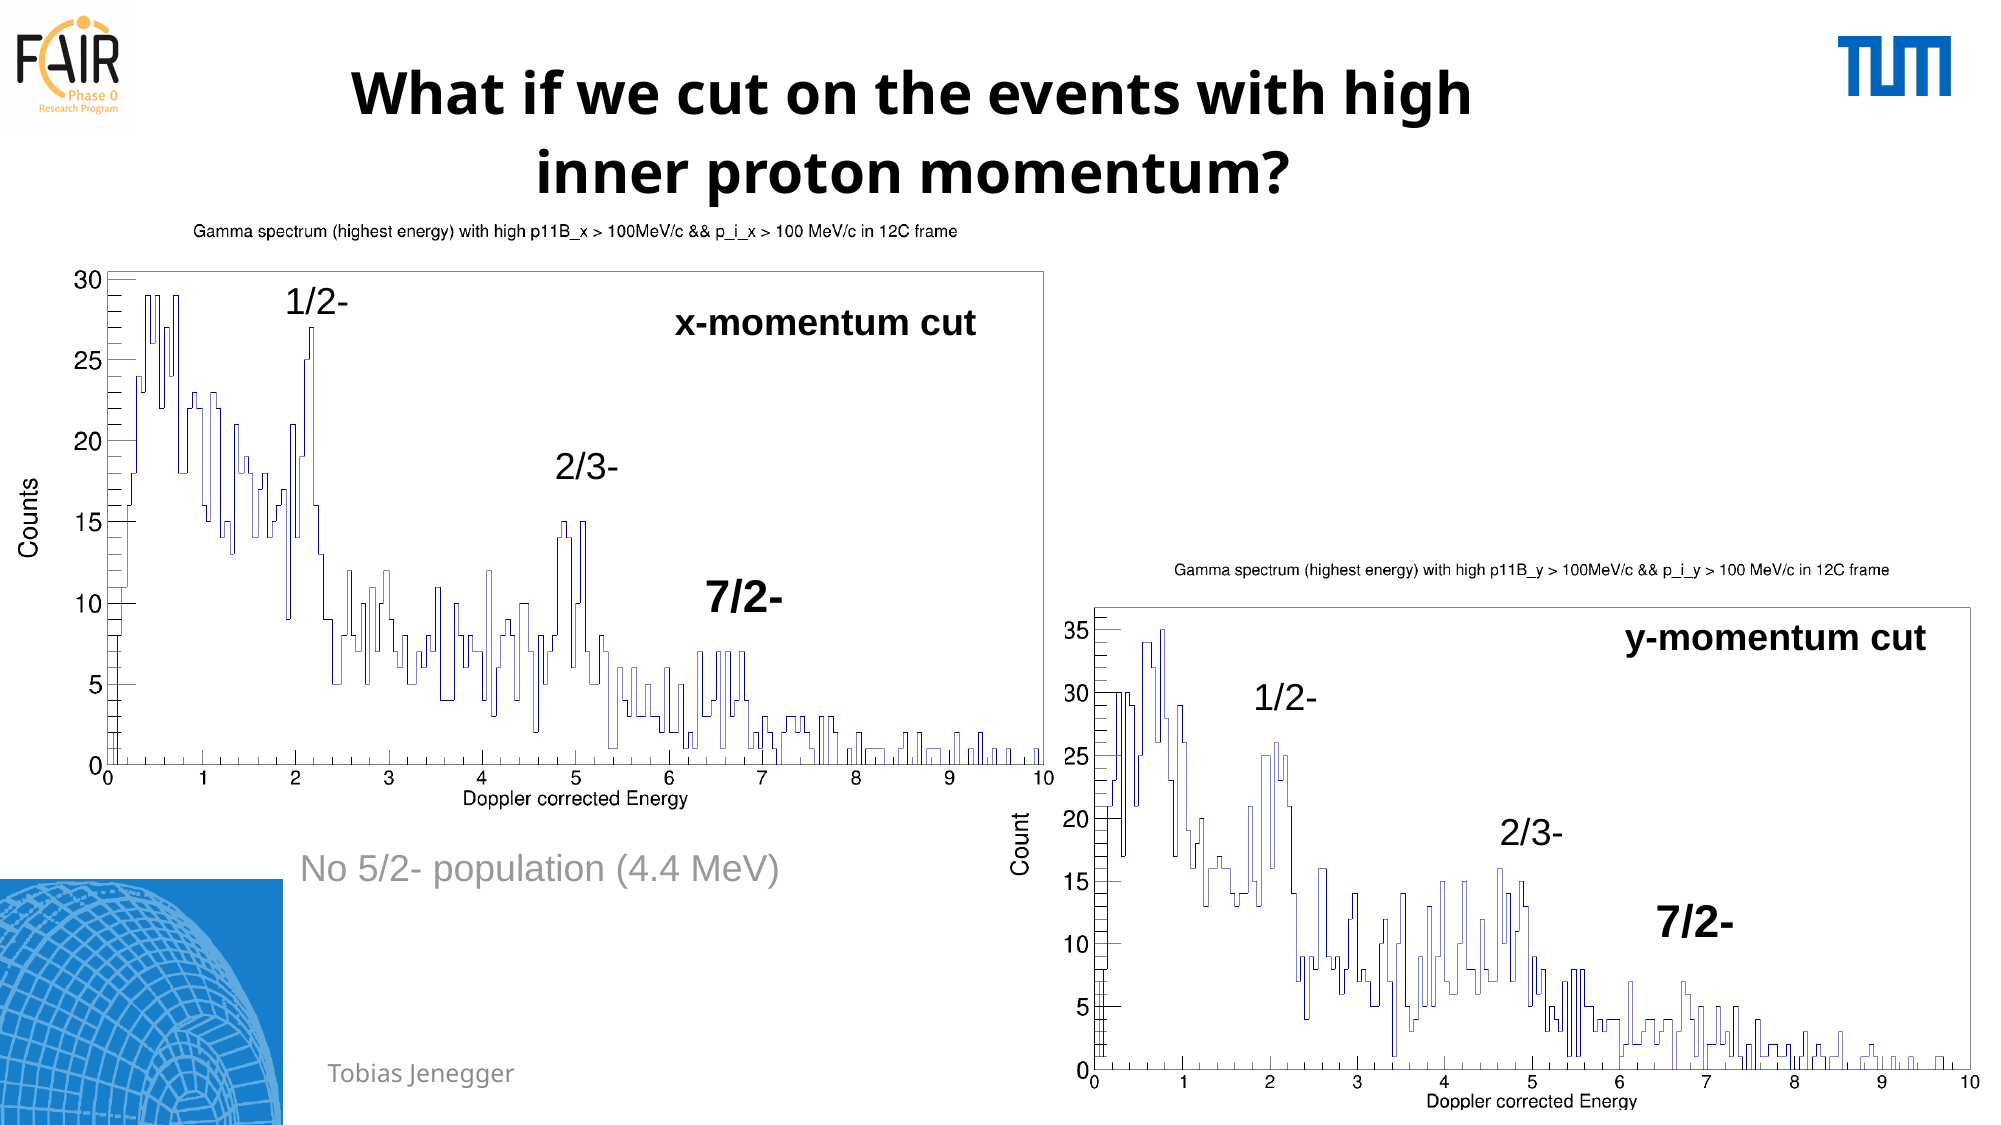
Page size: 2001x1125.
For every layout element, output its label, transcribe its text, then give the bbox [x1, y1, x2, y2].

picture [0, 879, 283, 1125]
text_box y-momentum cut [1610, 609, 2000, 751]
text_box 2/3- [540, 438, 661, 496]
text_box No 5/2- population (4.4 MeV) [285, 840, 931, 897]
text_box 7/2- [690, 563, 841, 631]
text_box Tobias Jenegger [312, 1042, 588, 1103]
picture [1838, 36, 1951, 96]
picture [7, 210, 1981, 1111]
text_box 1/2- [1238, 668, 1359, 726]
text_box 2/3- [1484, 804, 1605, 862]
text_box 1/2- [270, 273, 391, 330]
text_box 7/2- [1640, 888, 1791, 955]
picture [0, 0, 136, 135]
text_box x-momentum cut [660, 294, 1051, 436]
text_box What if we cut on the events with high inner proton momentum? [315, 45, 1511, 196]
